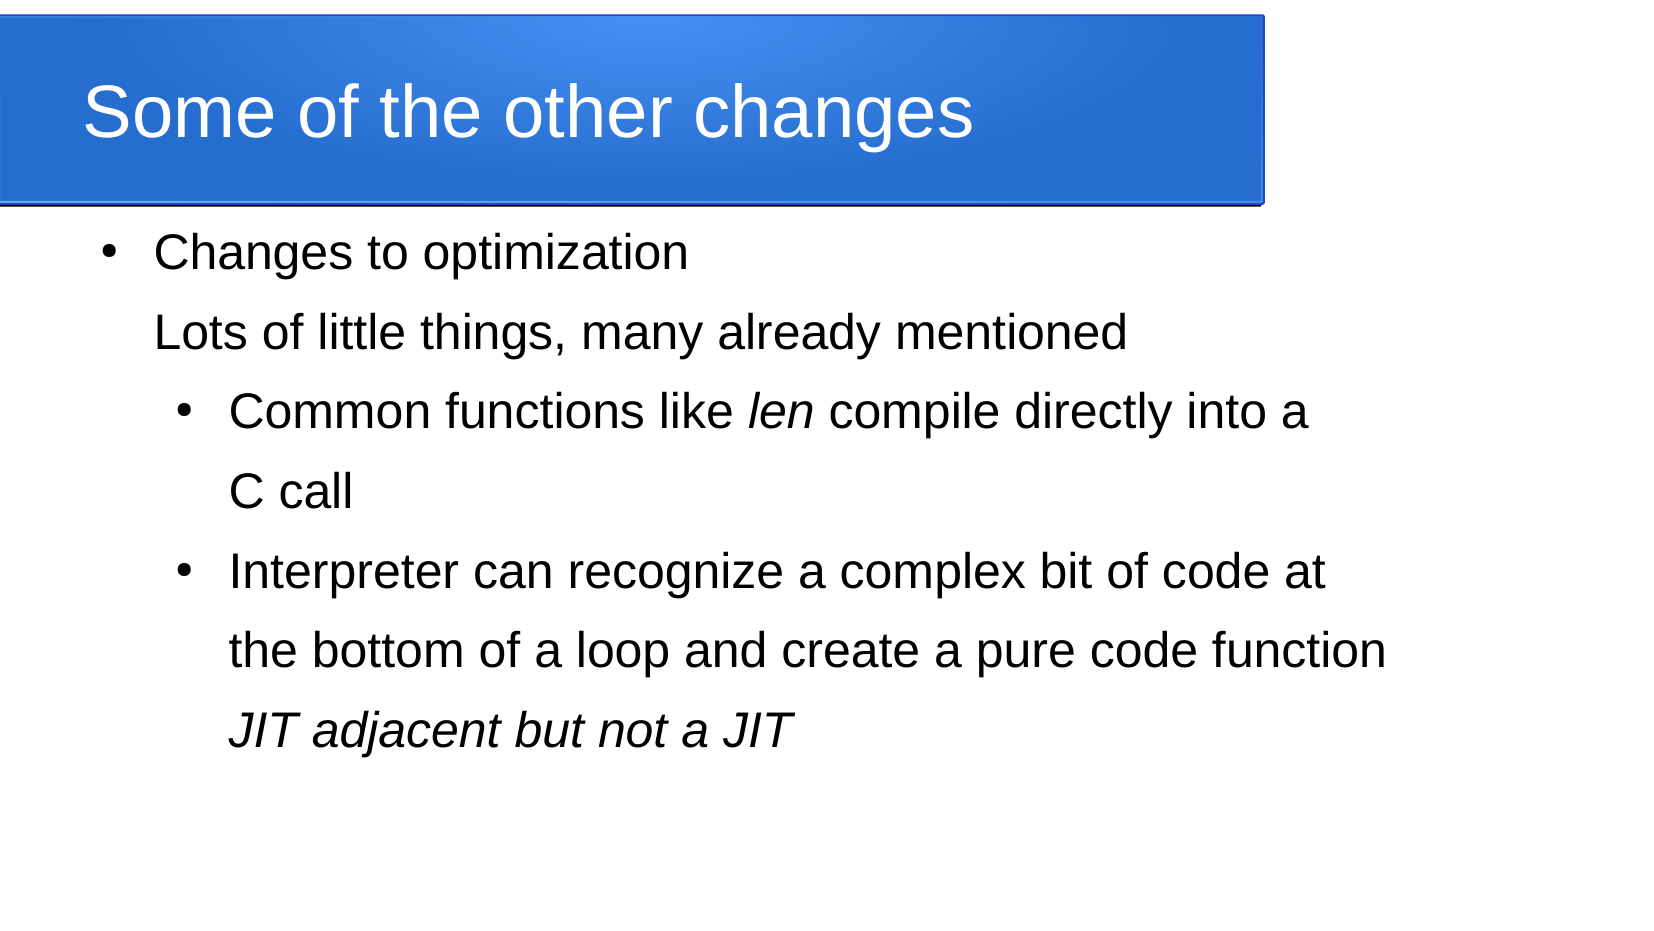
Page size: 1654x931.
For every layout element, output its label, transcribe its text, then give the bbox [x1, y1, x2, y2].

title Some of the other changes [82, 35, 1235, 189]
list Changes to optimization Lots of little things, many already mentioned Common functions like len compile directly into a C call Interpreter can recognize a complex bit of code at the bottom of a loop and create a pure code function JIT adjacent but not a JIT [82, 224, 1571, 856]
